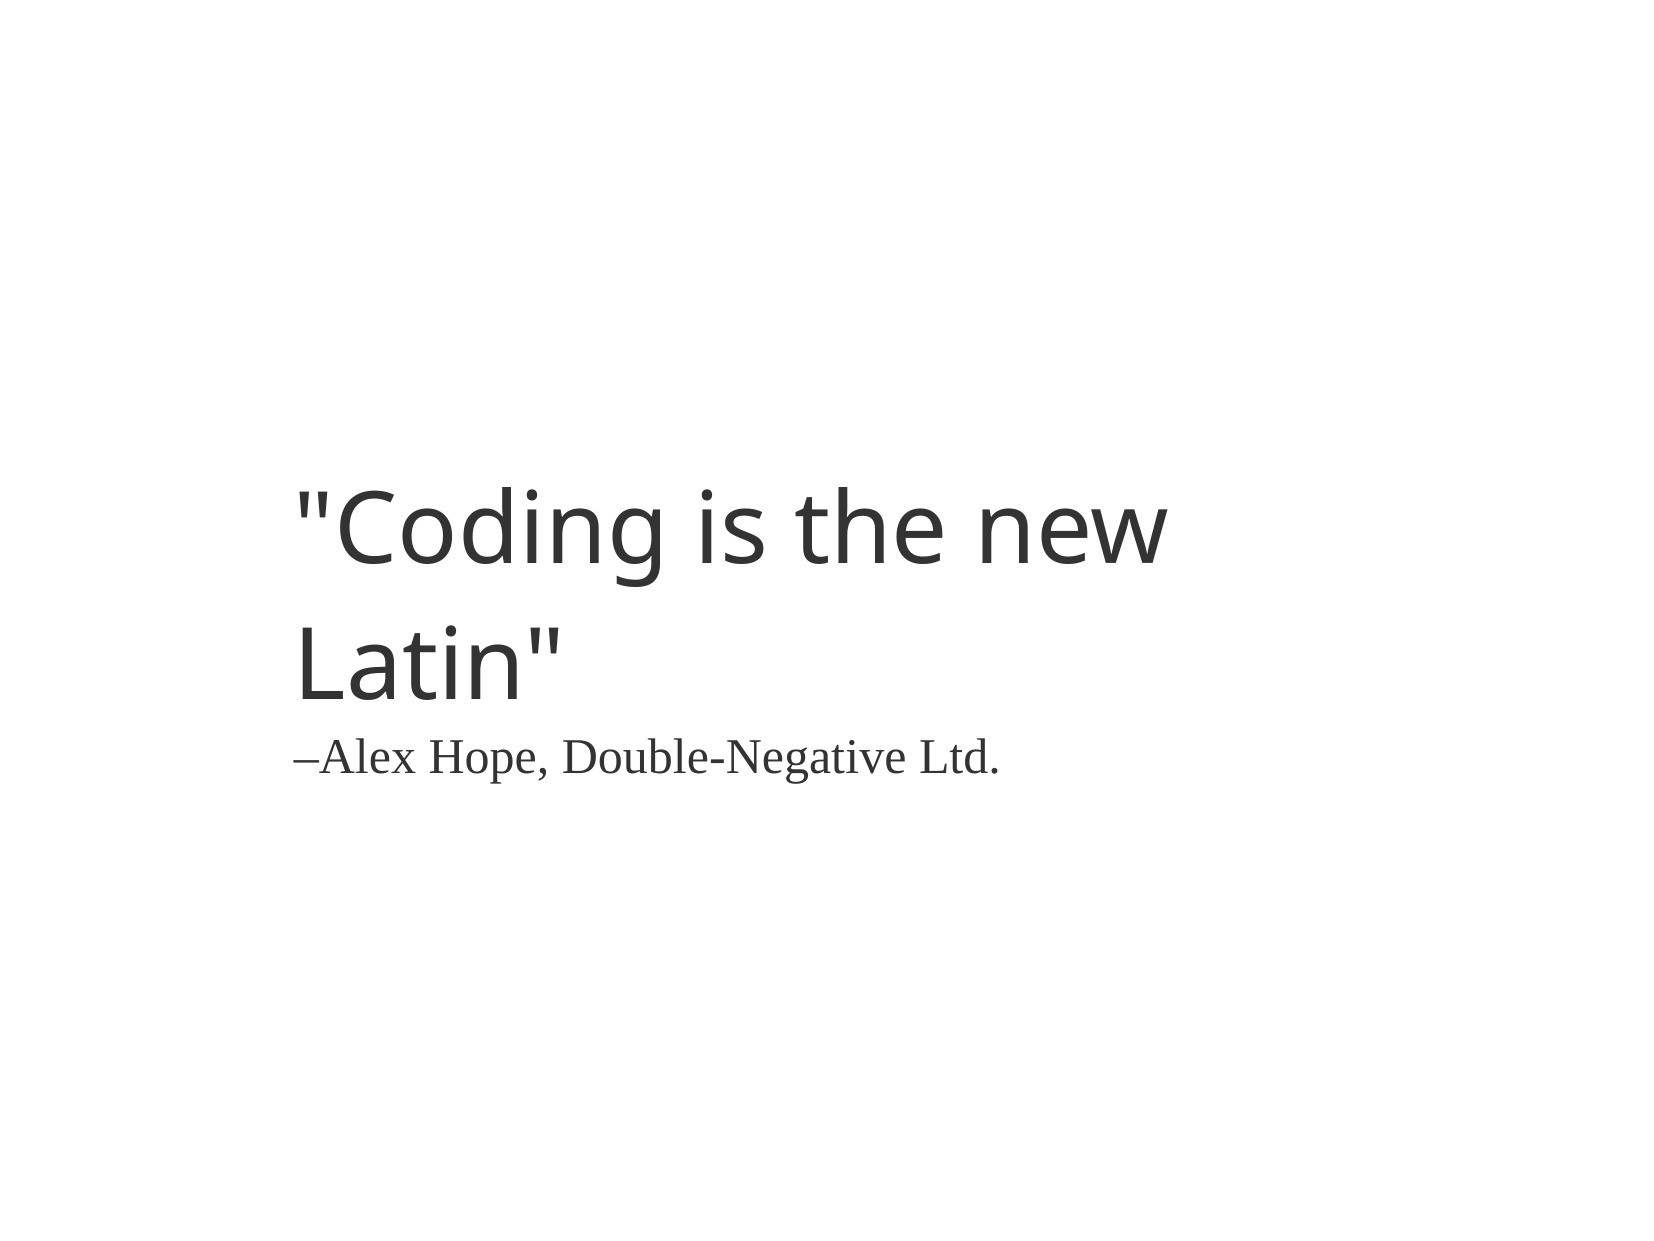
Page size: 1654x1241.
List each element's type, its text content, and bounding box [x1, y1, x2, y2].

subtitle "Coding is the new Latin" –Alex Hope, Double-Negative Ltd. [294, 492, 1359, 748]
